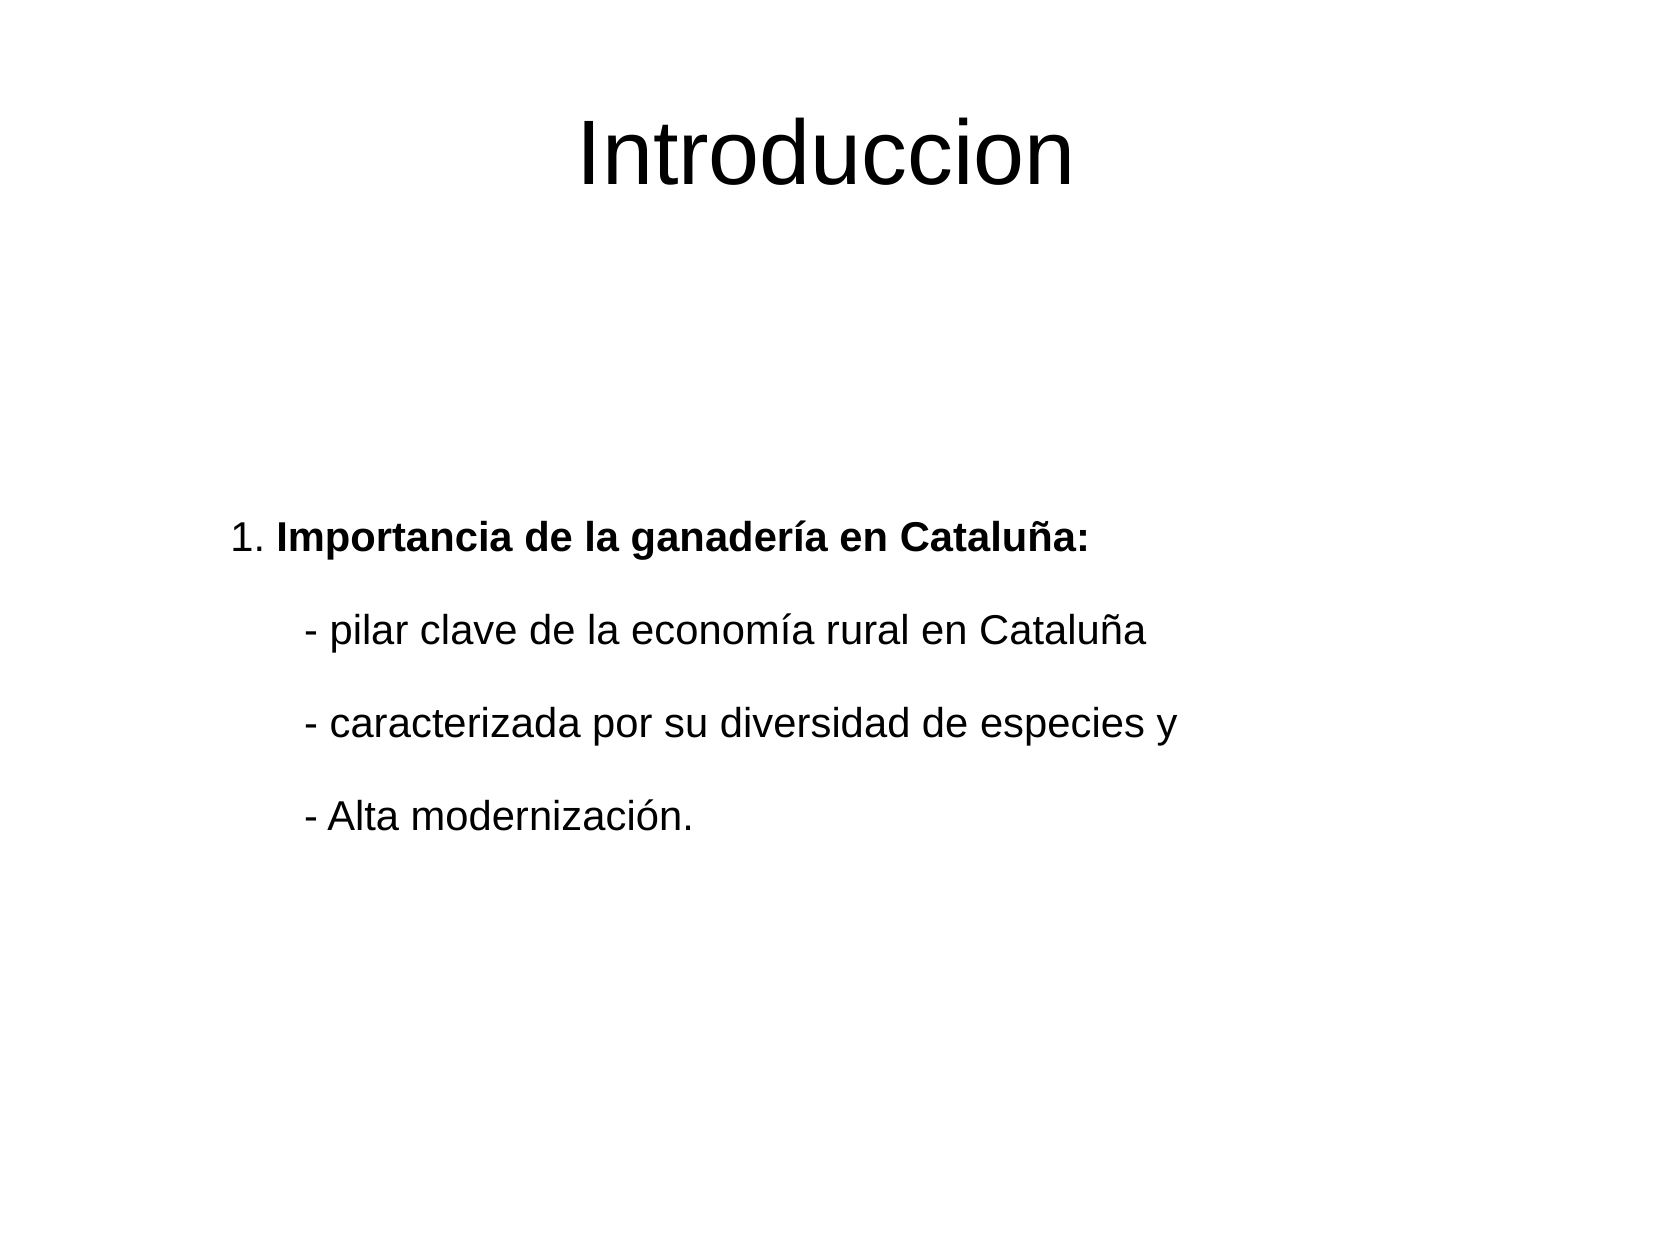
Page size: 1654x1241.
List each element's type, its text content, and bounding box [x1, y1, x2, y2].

subtitle 1. Importancia de la ganadería en Cataluña: - pilar clave de la economía rural en Cataluña - caracterizada por su diversidad de especies y - Alta modernización. [82, 290, 1571, 1109]
title Introduccion [82, 49, 1571, 257]
